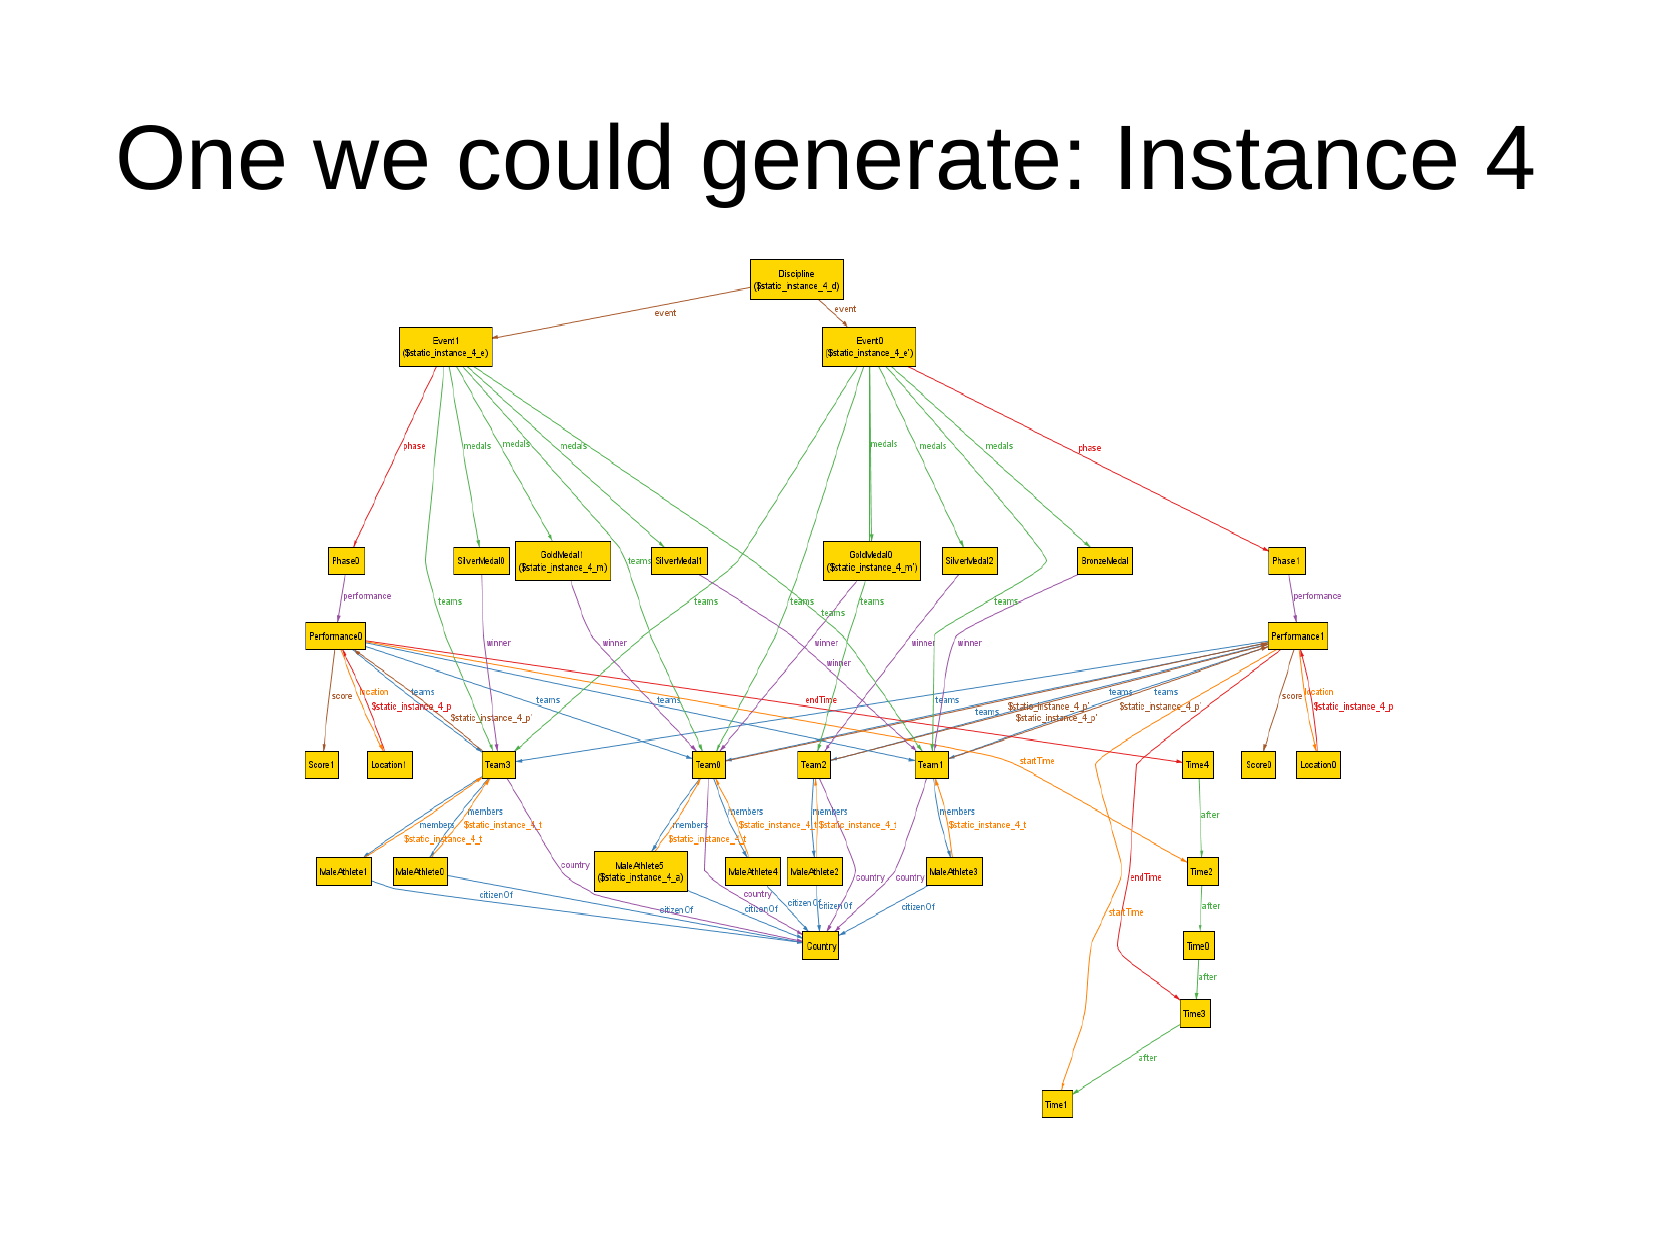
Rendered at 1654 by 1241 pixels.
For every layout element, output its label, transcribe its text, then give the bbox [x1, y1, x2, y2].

title One we could generate: Instance 4 [82, 49, 1571, 257]
picture [188, 256, 1485, 1123]
